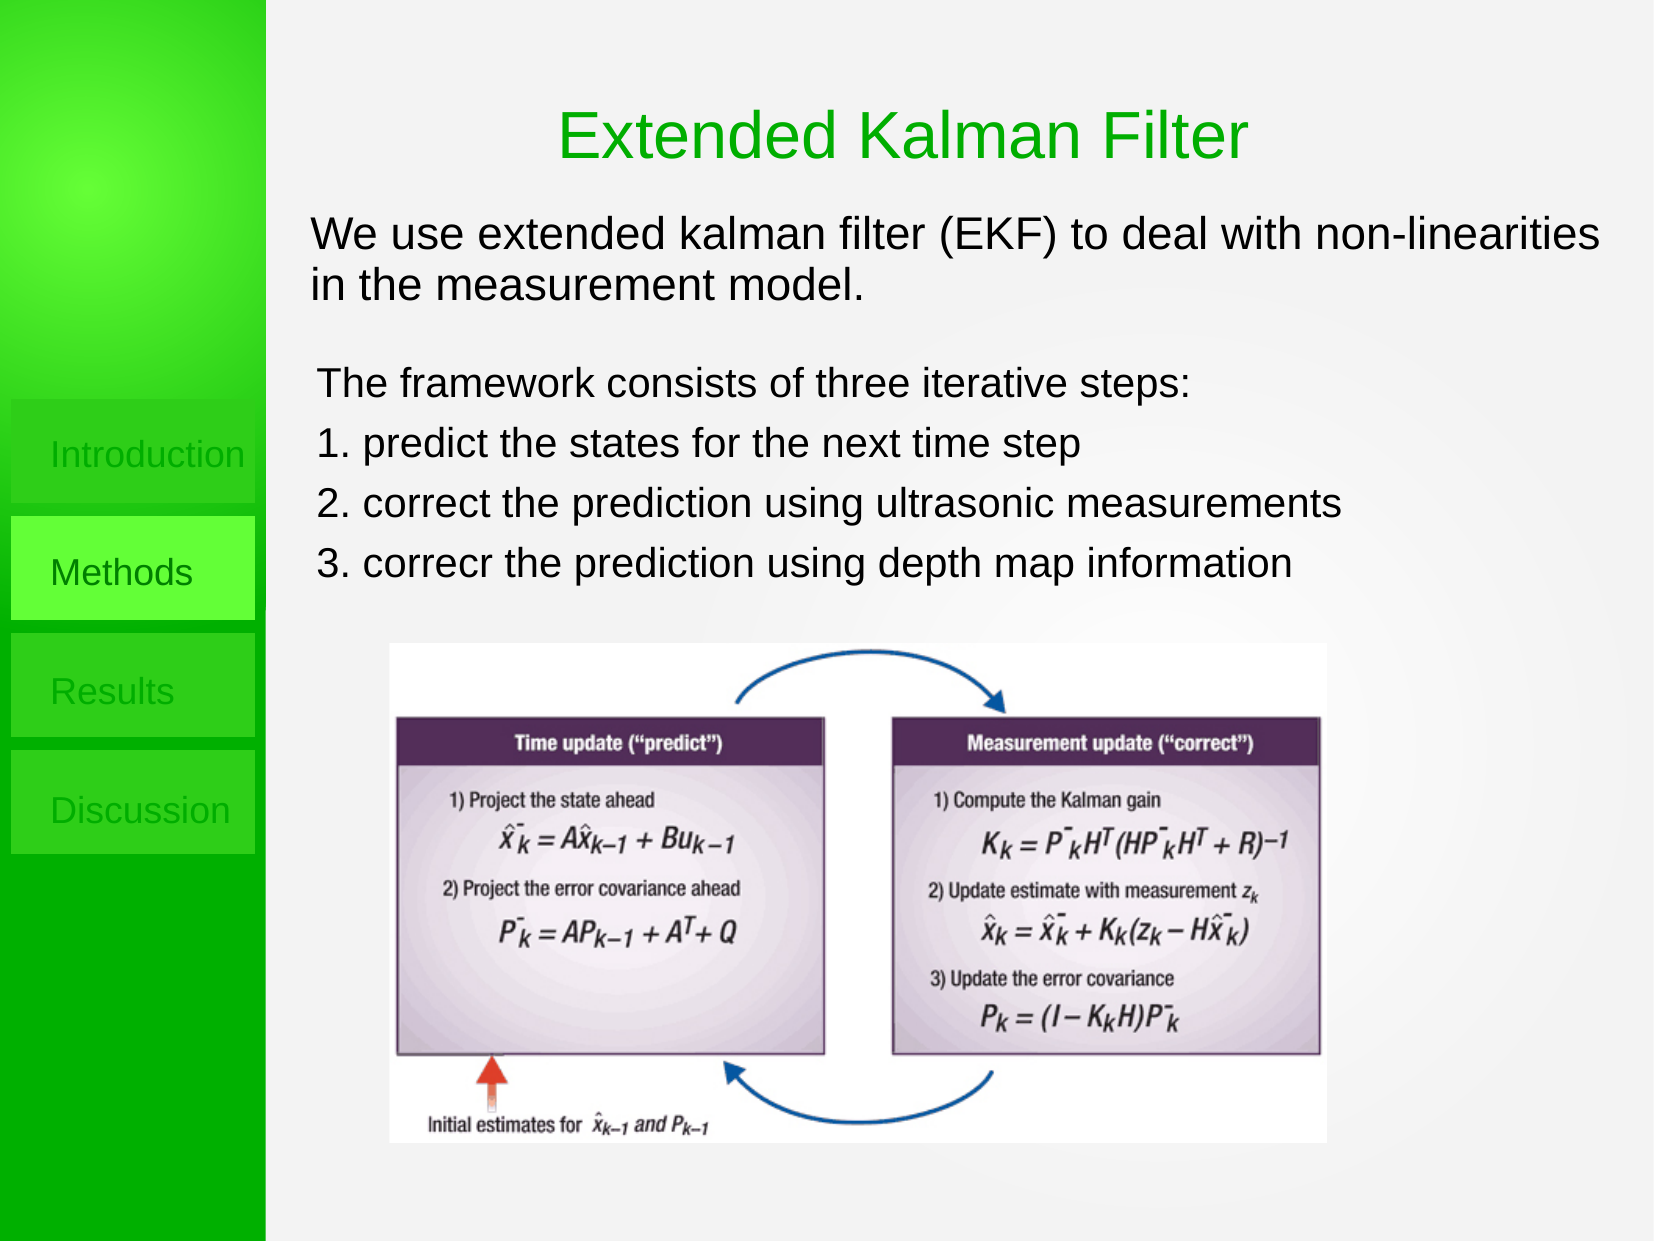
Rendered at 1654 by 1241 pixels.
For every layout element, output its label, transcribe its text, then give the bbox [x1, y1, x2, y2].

text_box The framework consists of three iterative steps: 1. predict the states for the next time step 2. correct the prediction using ultrasonic measurements 3. correcr the prediction using depth map information [316, 345, 1458, 587]
text_box Introduction [35, 425, 316, 483]
text_box Methods [35, 544, 252, 602]
picture [389, 643, 1327, 1143]
text_box We use extended kalman filter (EKF) to deal with non-linearities in the measurement model. [310, 195, 1617, 324]
title Extended Kalman Filter [159, 31, 1648, 239]
text_box Discussion [35, 781, 292, 839]
text_box Results [35, 663, 265, 720]
